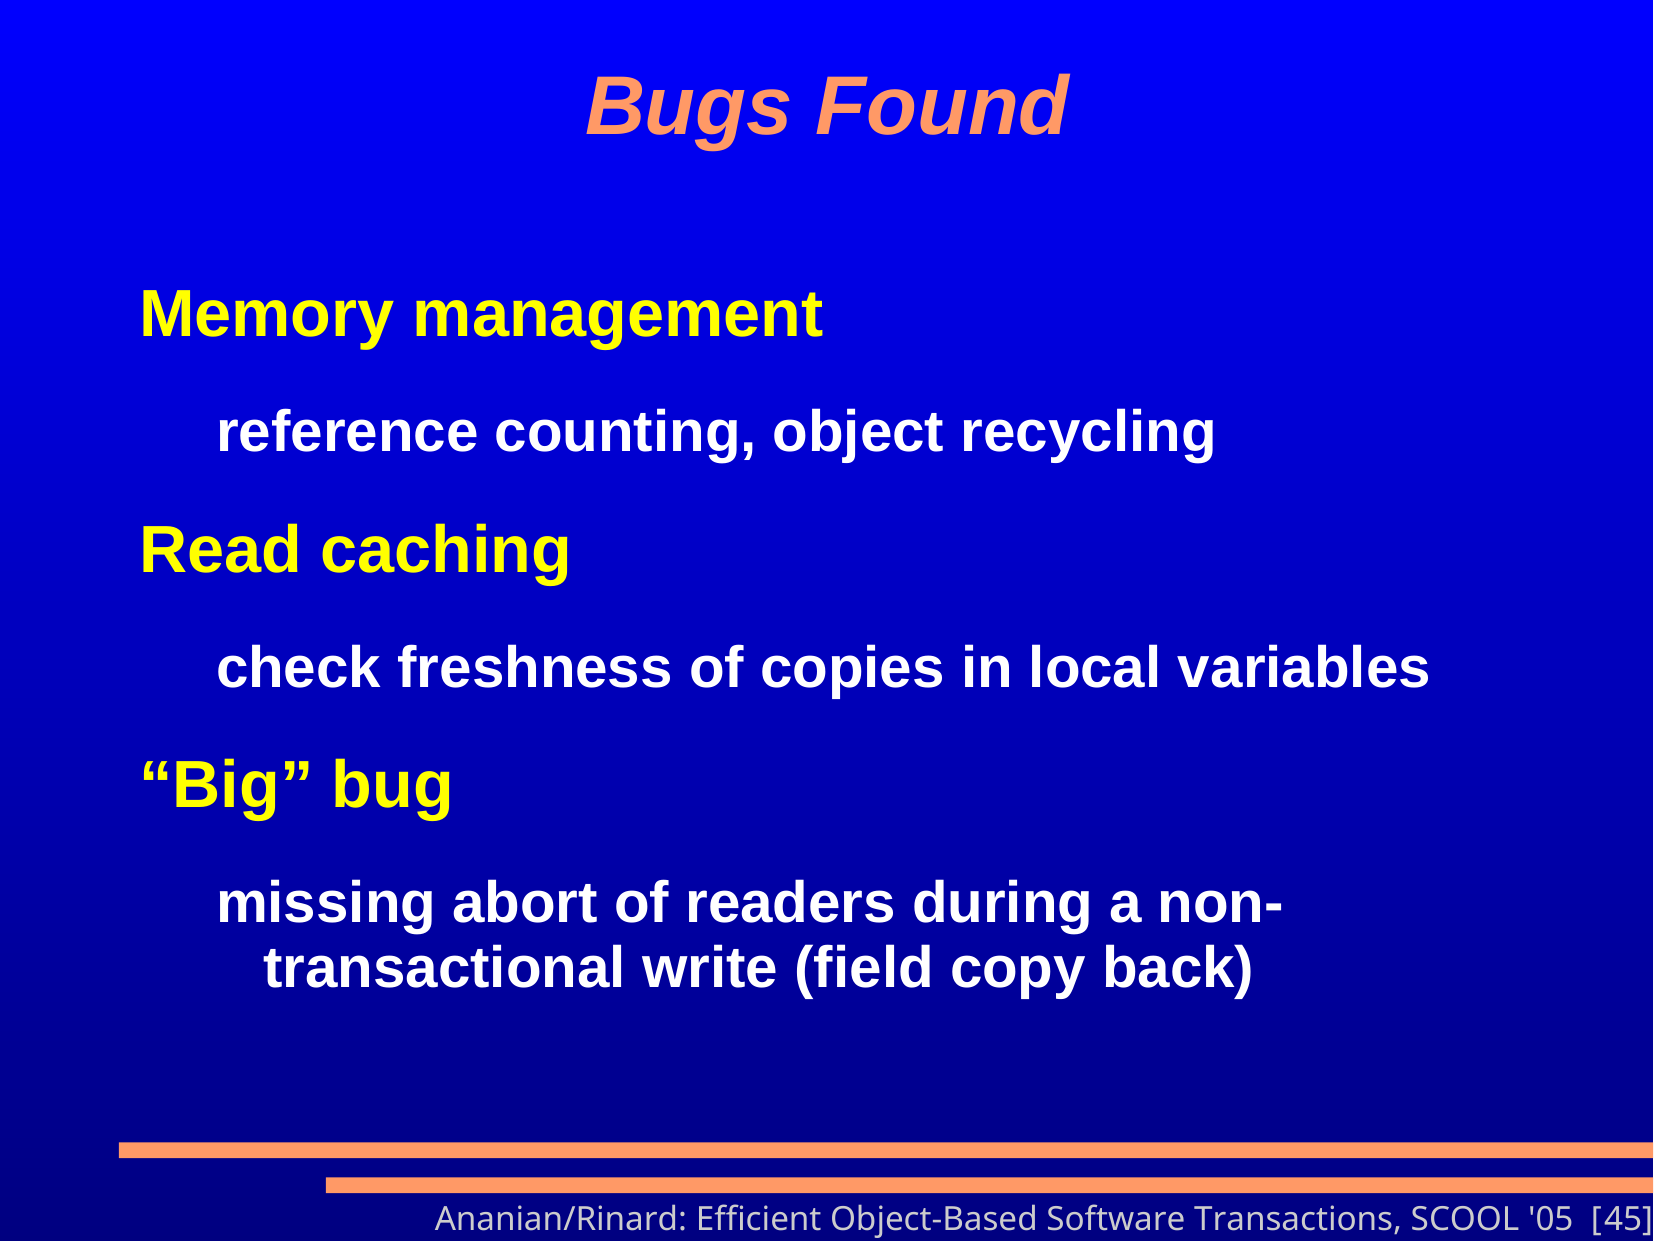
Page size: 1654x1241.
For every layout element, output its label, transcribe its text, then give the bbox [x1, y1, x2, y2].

title Bugs Found [121, 18, 1534, 194]
list Memory management reference counting, object recycling Read caching check freshness of copies in local variables “Big” bug missing abort of readers during a non-transactional write (field copy back) [121, 275, 1561, 1133]
